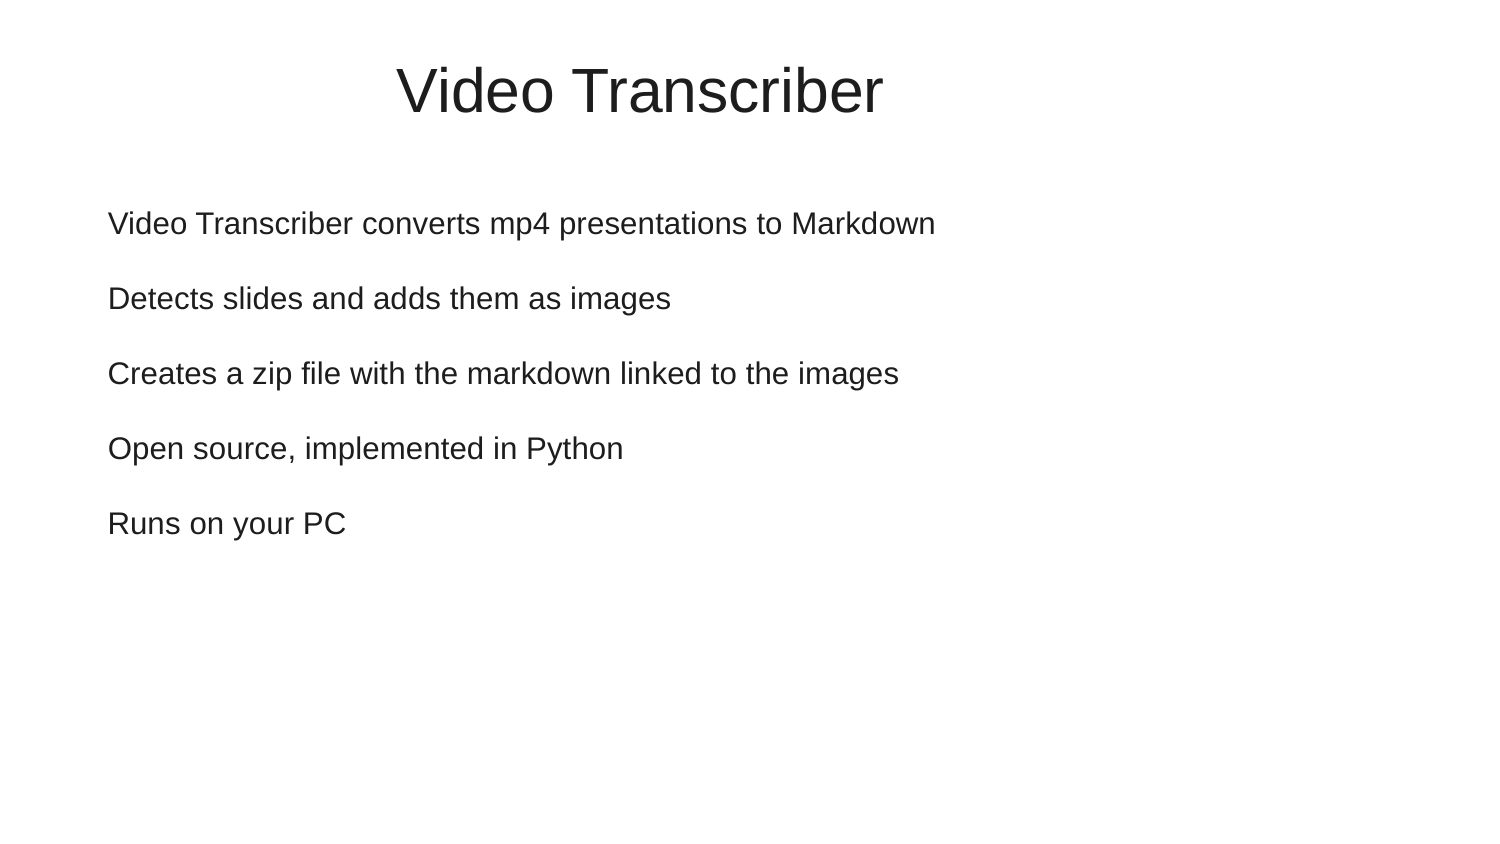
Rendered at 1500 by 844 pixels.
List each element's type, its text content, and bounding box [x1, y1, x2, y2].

text_box Open source, implemented in Python [107, 421, 633, 466]
text_box Creates a zip file with the markdown linked to the images [107, 346, 913, 391]
text_box Video Transcriber [396, 62, 1084, 125]
text_box Detects slides and adds them as images [107, 271, 681, 316]
text_box Video Transcriber converts mp4 presentations to Markdown [107, 196, 949, 241]
text_box Runs on your PC [107, 496, 351, 541]
